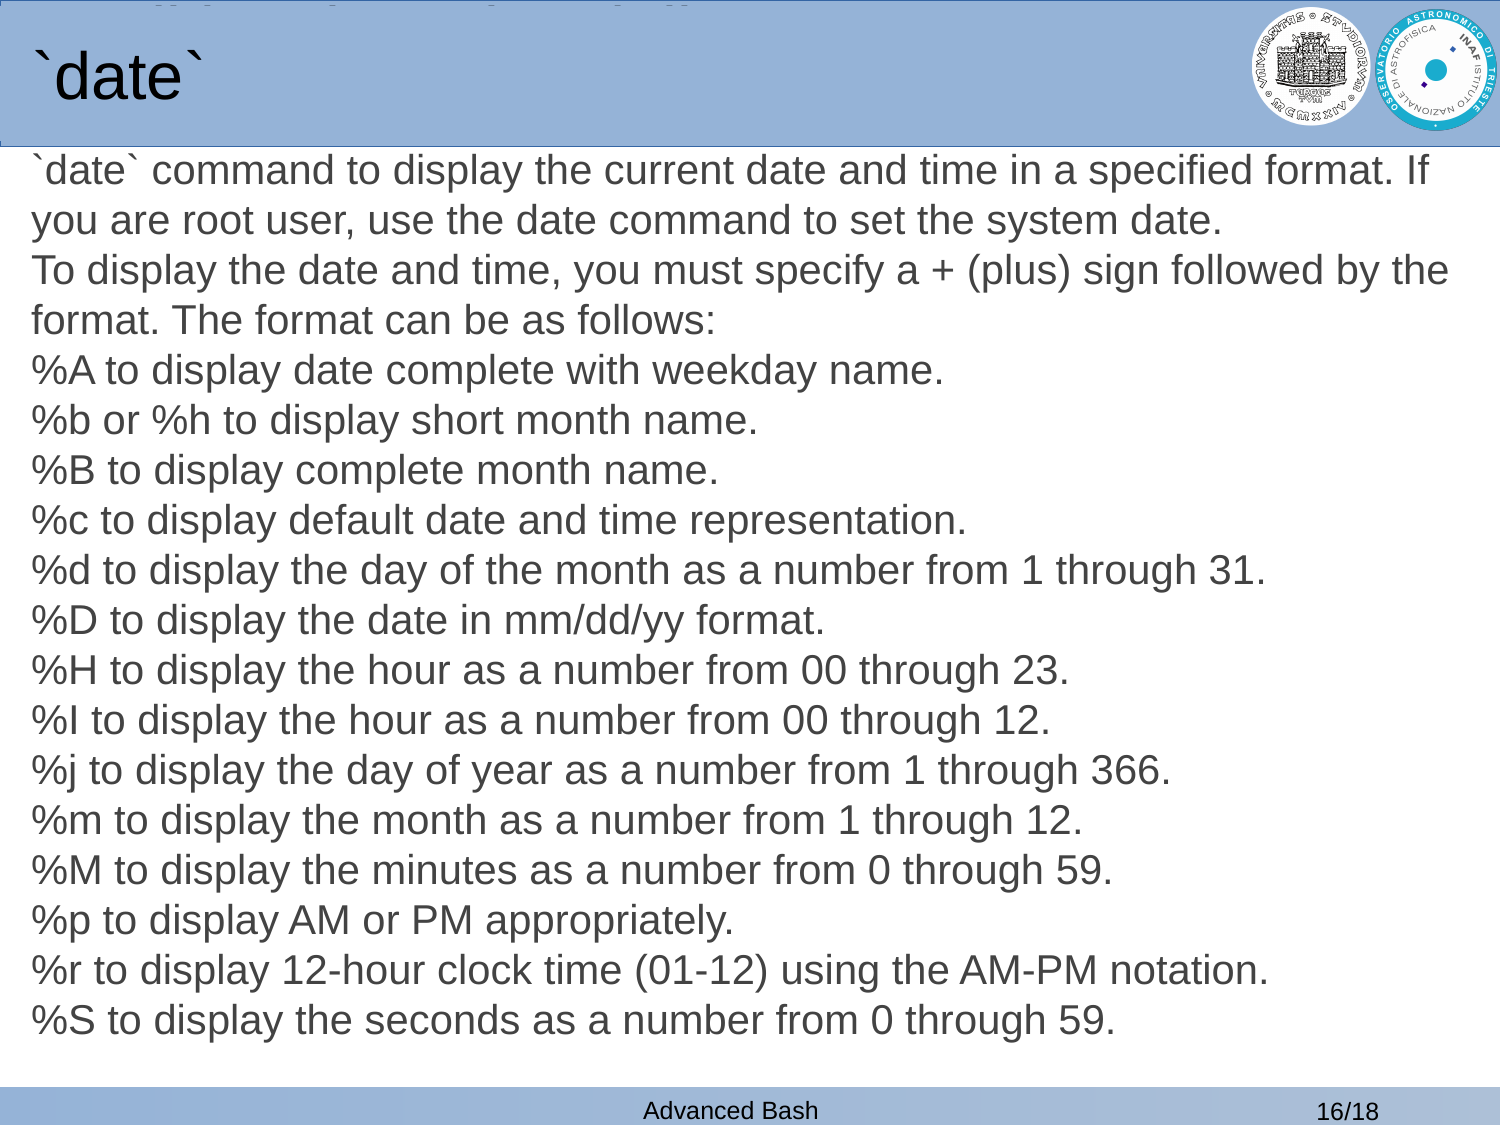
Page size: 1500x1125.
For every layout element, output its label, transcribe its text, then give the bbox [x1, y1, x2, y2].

text_box `date` [0, 5, 1232, 141]
title Traditional service delivery [0, 0, 1500, 135]
list `date` command to display the current date and time in a specified format. If you are root user, use the date command to set the system date. To display the date and time, you must specify a + (plus) sign followed by the format. The format can be as follows: %A to display date complete with weekday name. %b or %h to display short month name. %B to display complete month name. %c to display default date and time representation. %d to display the day of the month as a number from 1 through 31. %D to display the date in mm/dd/yy format. %H to display the hour as a number from 00 through 23. %I to display the hour as a number from 00 through 12. %j to display the day of year as a number from 1 through 366. %m to display the month as a number from 1 through 12. %M to display the minutes as a number from 0 through 59. %p to display AM or PM appropriately. %r to display 12-hour clock time (01-12) using the AM-PM notation. %S to display the seconds as a number from 0 through 59. [16, 135, 1500, 1081]
